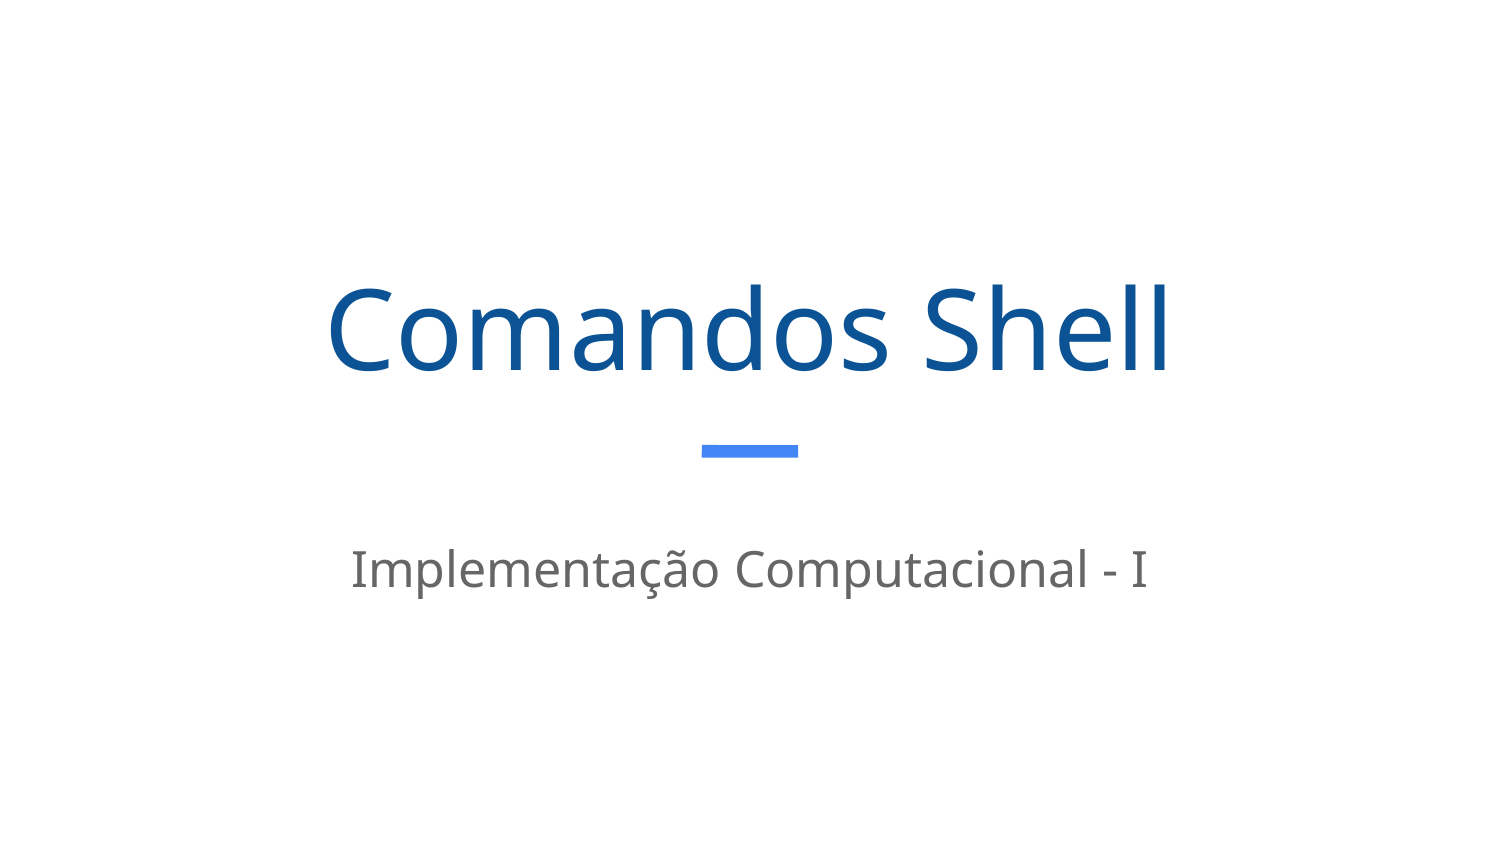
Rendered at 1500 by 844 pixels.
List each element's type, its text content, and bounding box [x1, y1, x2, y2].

title Comandos Shell [51, 97, 1449, 419]
subtitle Implementação Computacional - I [51, 519, 1449, 640]
